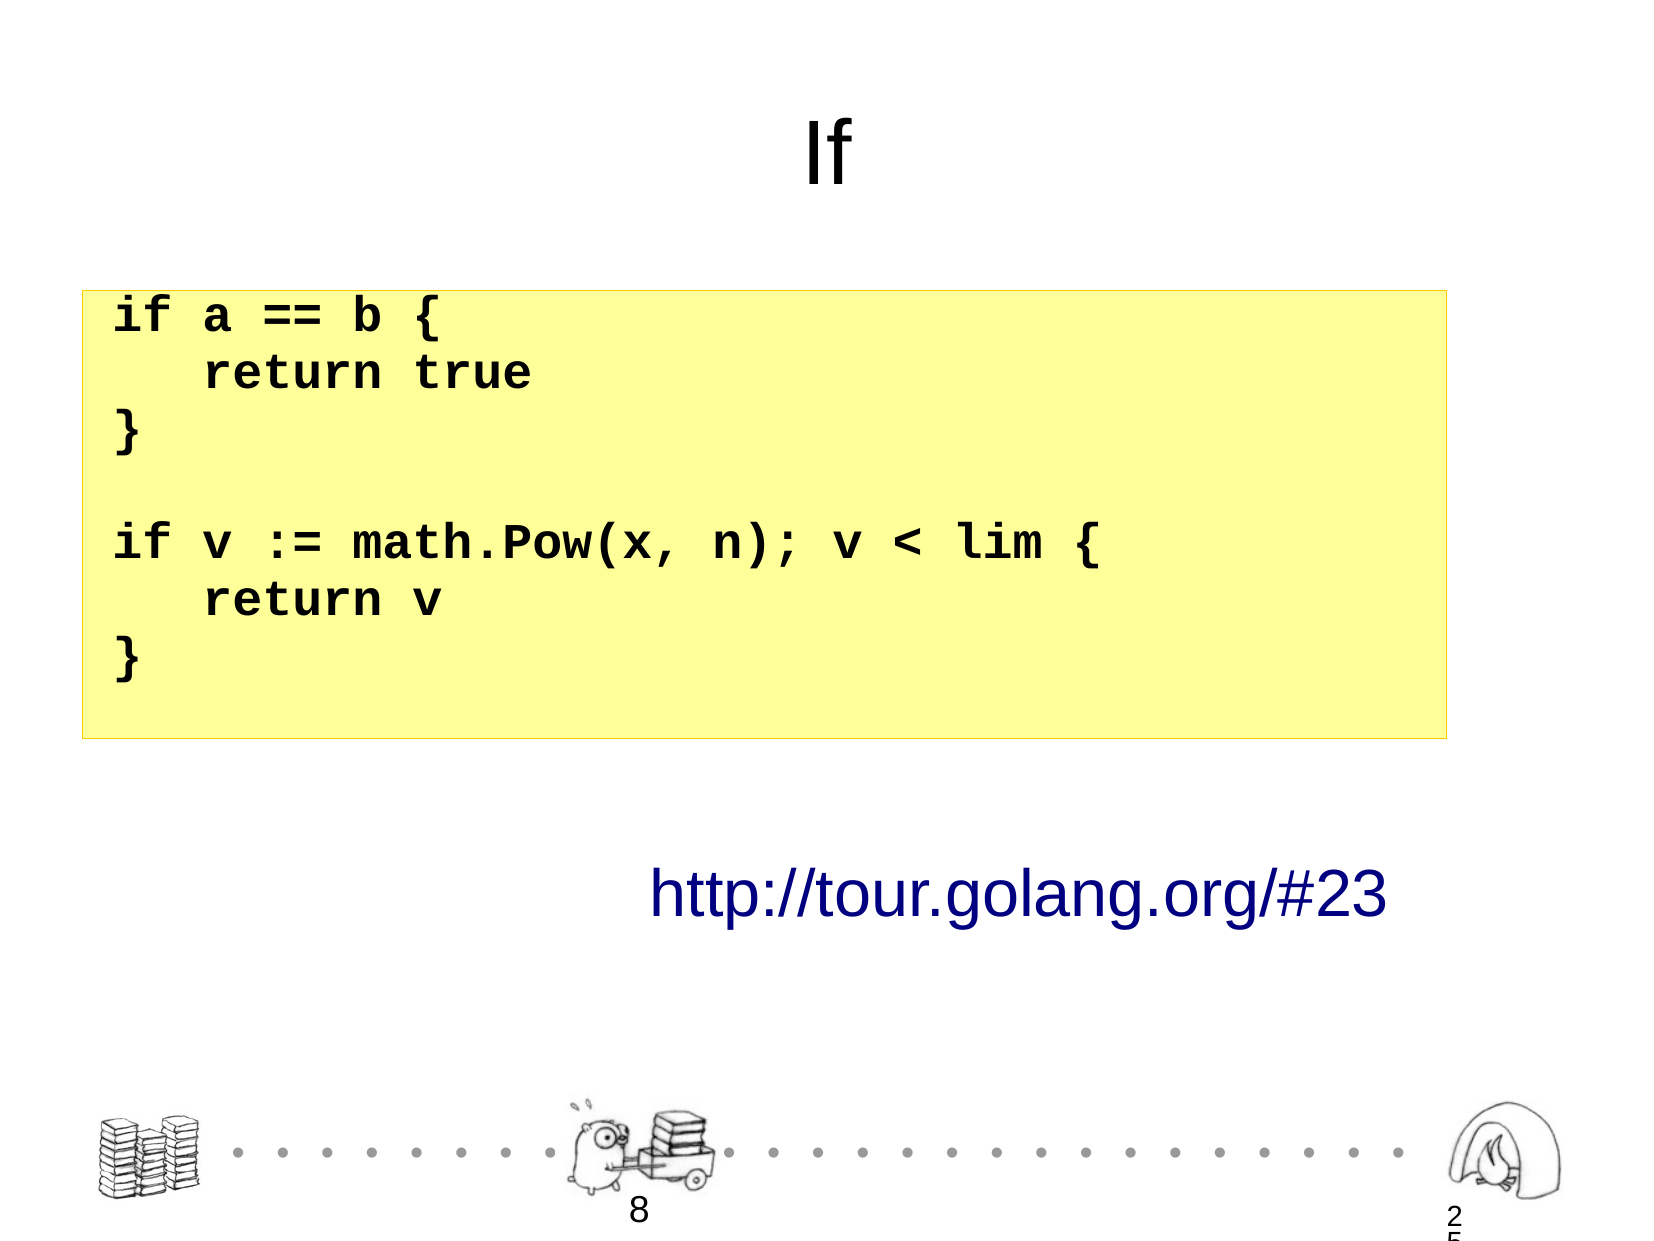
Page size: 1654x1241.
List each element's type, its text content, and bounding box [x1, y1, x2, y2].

picture [555, 1092, 723, 1202]
list http://tour.golang.org/#23 [649, 856, 1572, 1109]
list if a == b { return true } if v := math.Pow(x, n); v < lim { return v } [82, 290, 1447, 739]
picture [1441, 1109, 1565, 1211]
title If [82, 49, 1571, 257]
picture [88, 1092, 207, 1211]
